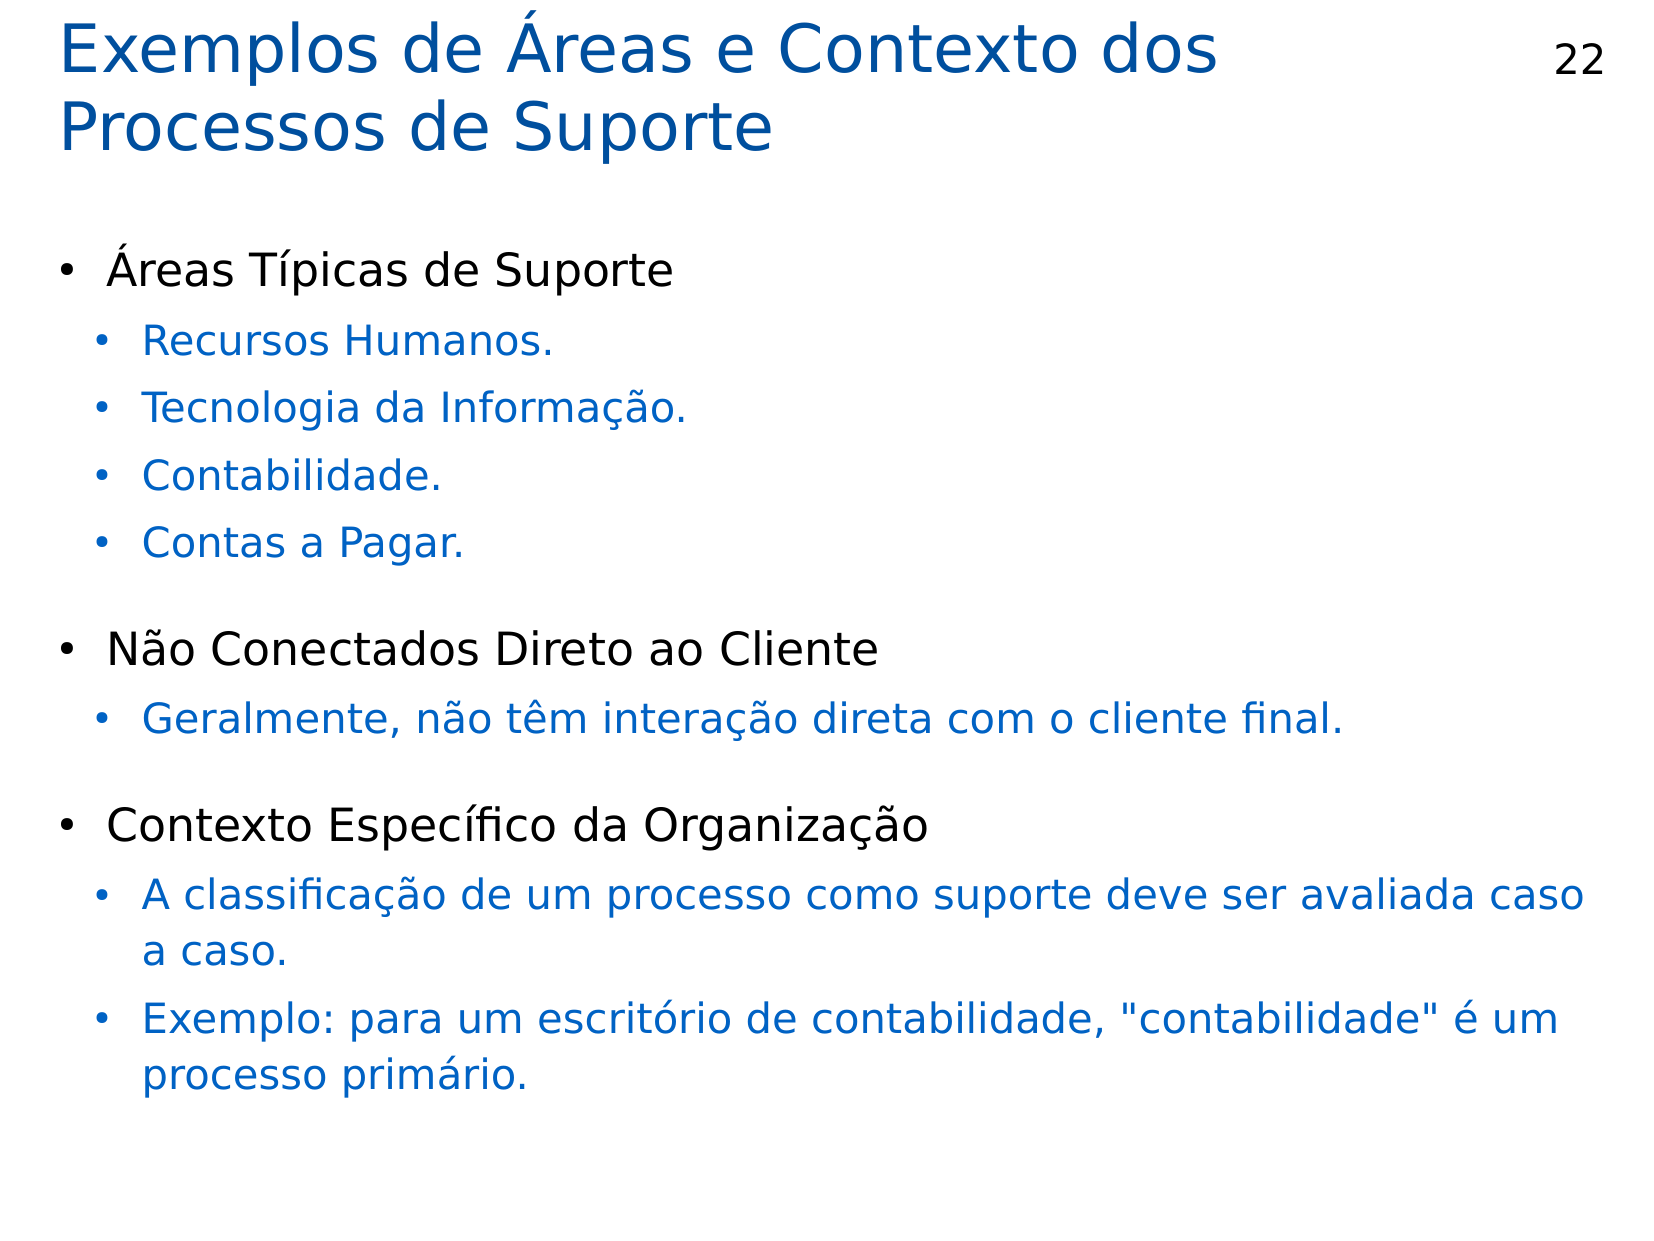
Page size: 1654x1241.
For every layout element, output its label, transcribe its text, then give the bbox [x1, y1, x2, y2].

title Exemplos de Áreas e Contexto dos Processos de Suporte [59, 10, 1506, 167]
list Áreas Típicas de Suporte Recursos Humanos. Tecnologia da Informação. Contabilidade. Contas a Pagar. Não Conectados Direto ao Cliente Geralmente, não têm interação direta com o cliente final. Contexto Específico da Organização A classificação de um processo como suporte deve ser avaliada caso a caso. Exemplo: para um escritório de contabilidade, "contabilidade" é um processo primário. [59, 236, 1595, 1211]
